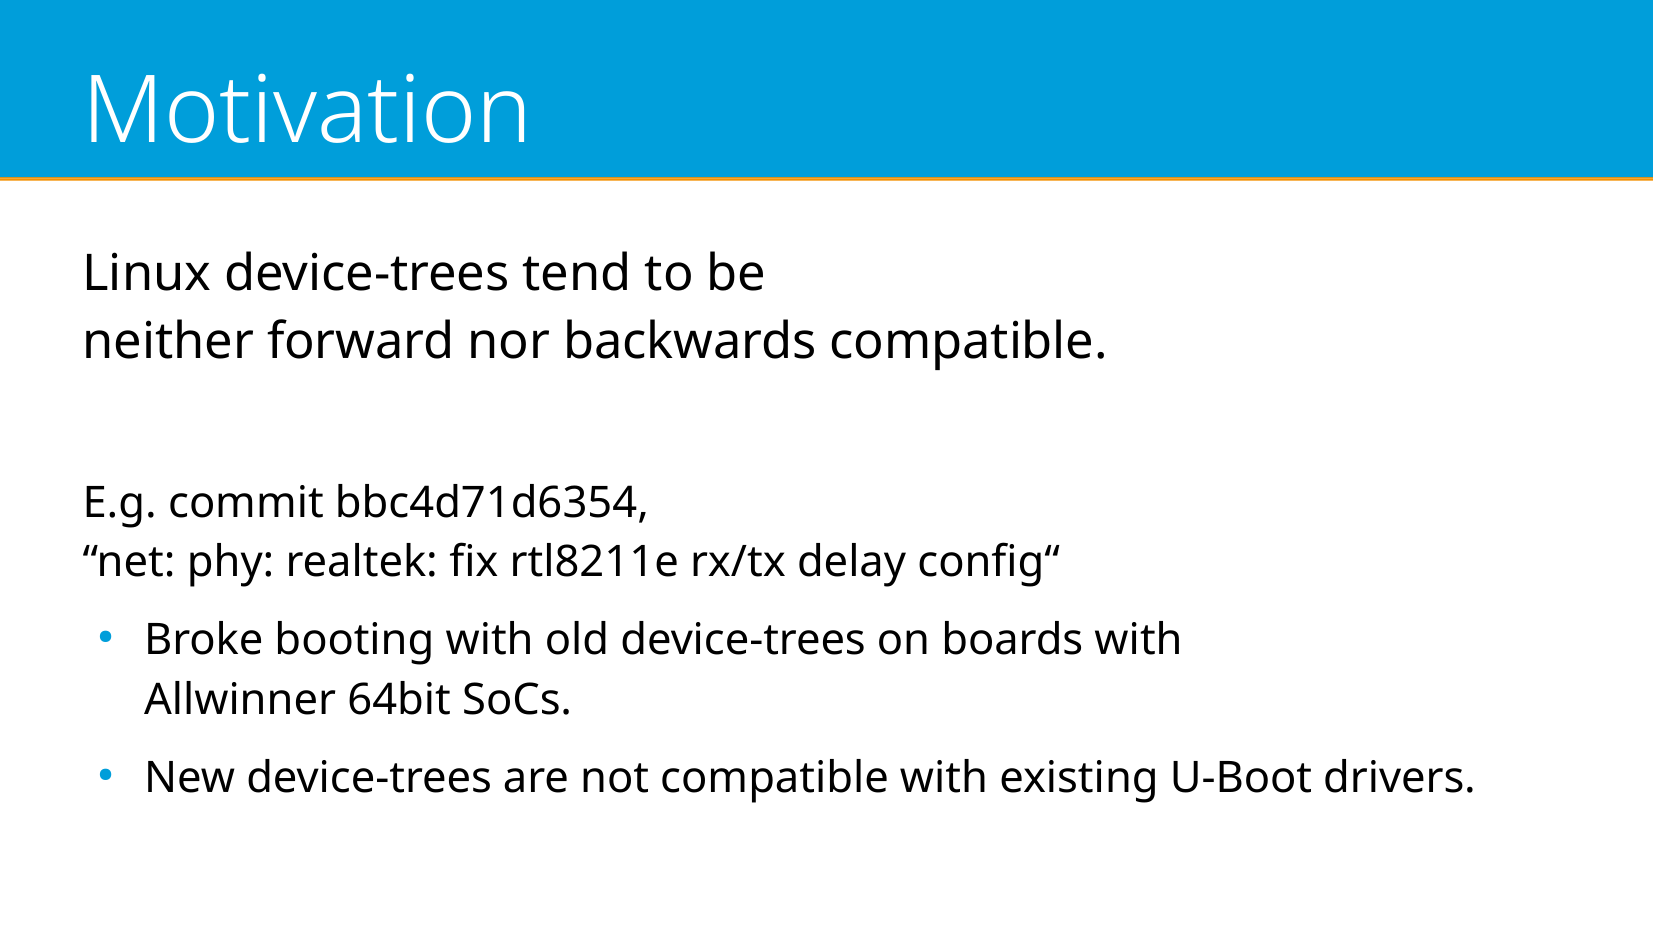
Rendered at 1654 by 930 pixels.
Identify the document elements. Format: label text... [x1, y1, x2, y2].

list Linux device-trees tend to be neither forward nor backwards compatible. E.g. commit bbc4d71d6354, “net: phy: realtek: fix rtl8211e rx/tx delay config“ Broke booting with old device-trees on boards with Allwinner 64bit SoCs. New device-trees are not compatible with existing U-Boot drivers. [82, 236, 1562, 810]
title Motivation [82, 14, 1571, 171]
